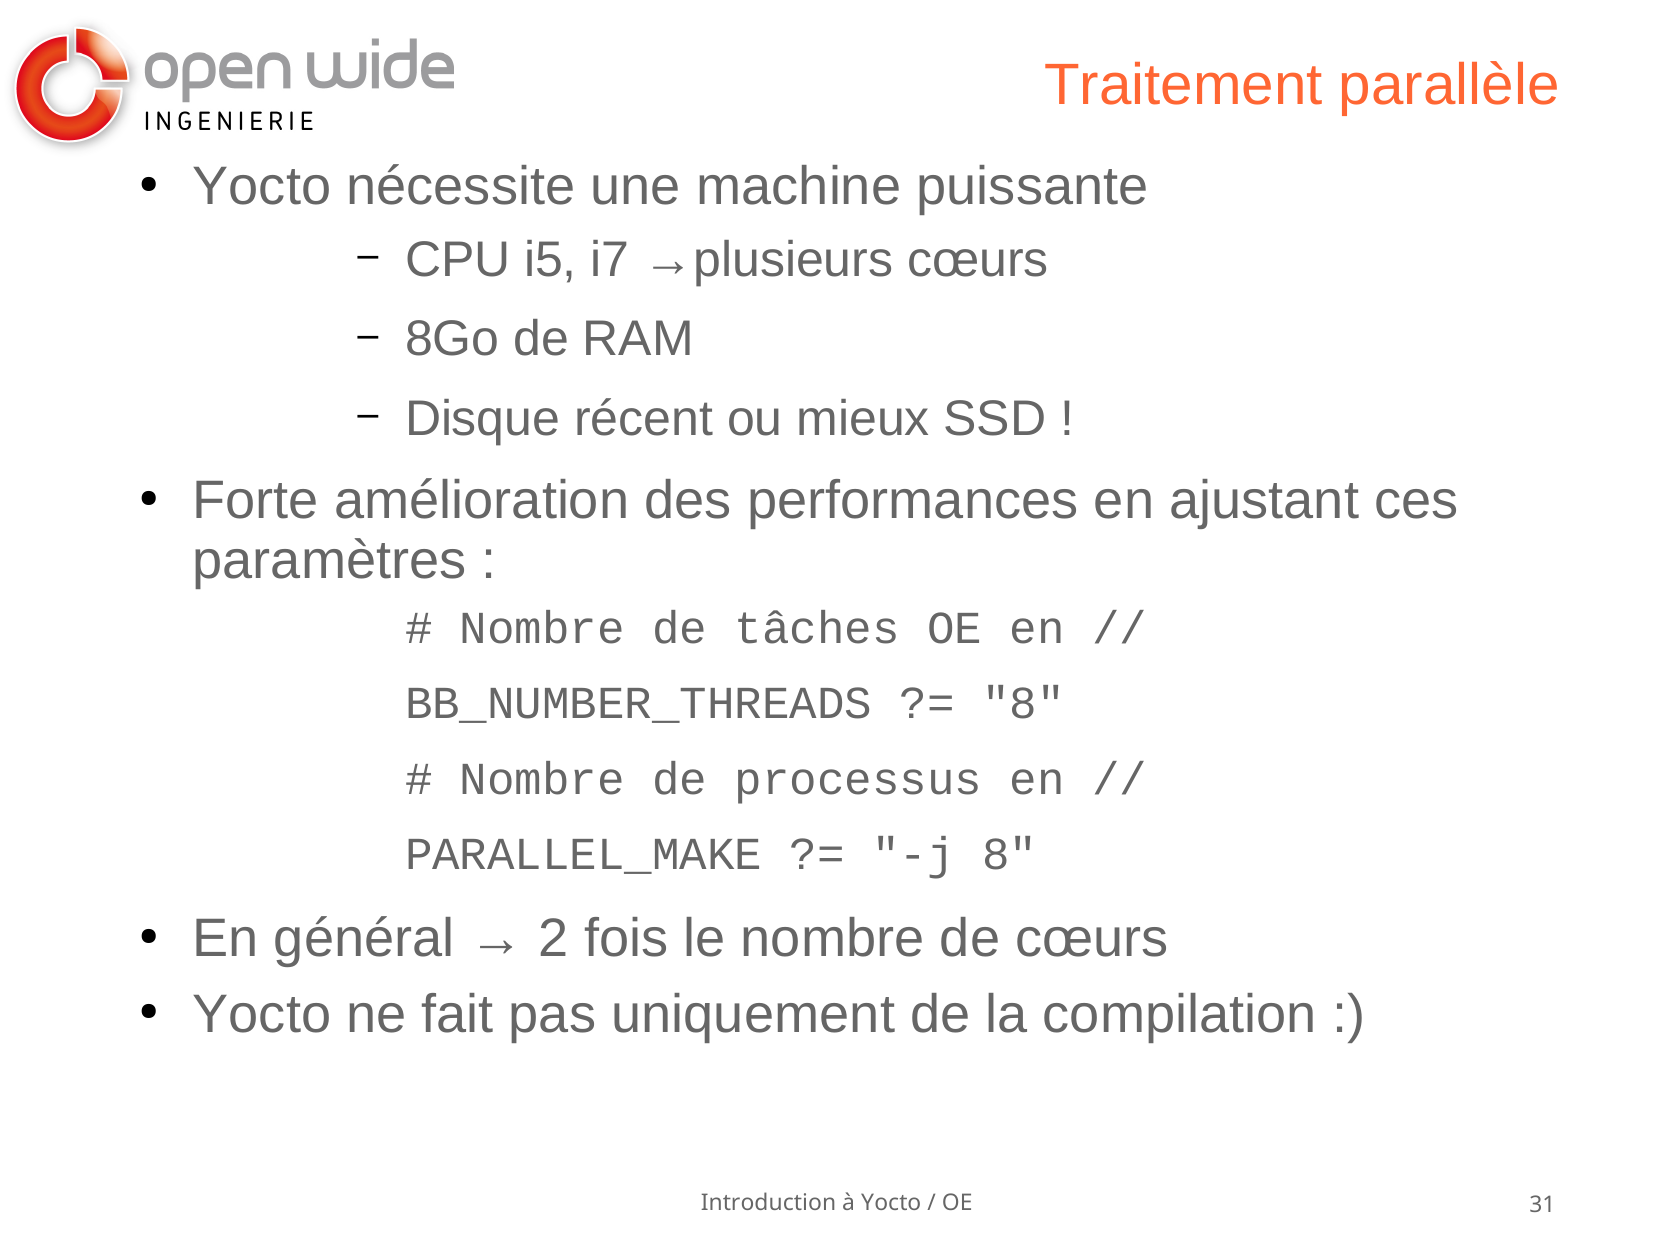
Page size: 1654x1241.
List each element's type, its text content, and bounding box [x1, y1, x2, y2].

picture [0, 0, 454, 161]
title Traitement parallèle [602, 12, 1561, 157]
list Yocto nécessite une machine puissante CPU i5, i7 →plusieurs cœurs 8Go de RAM Disque récent ou mieux SSD ! Forte amélioration des performances en ajustant ces paramètres : # Nombre de tâches OE en // BB_NUMBER_THREADS ?= "8" # Nombre de processus en // PARALLEL_MAKE ?= "-j 8" En général → 2 fois le nombre de cœurs Yocto ne fait pas uniquement de la compilation :) [121, 155, 1534, 1048]
